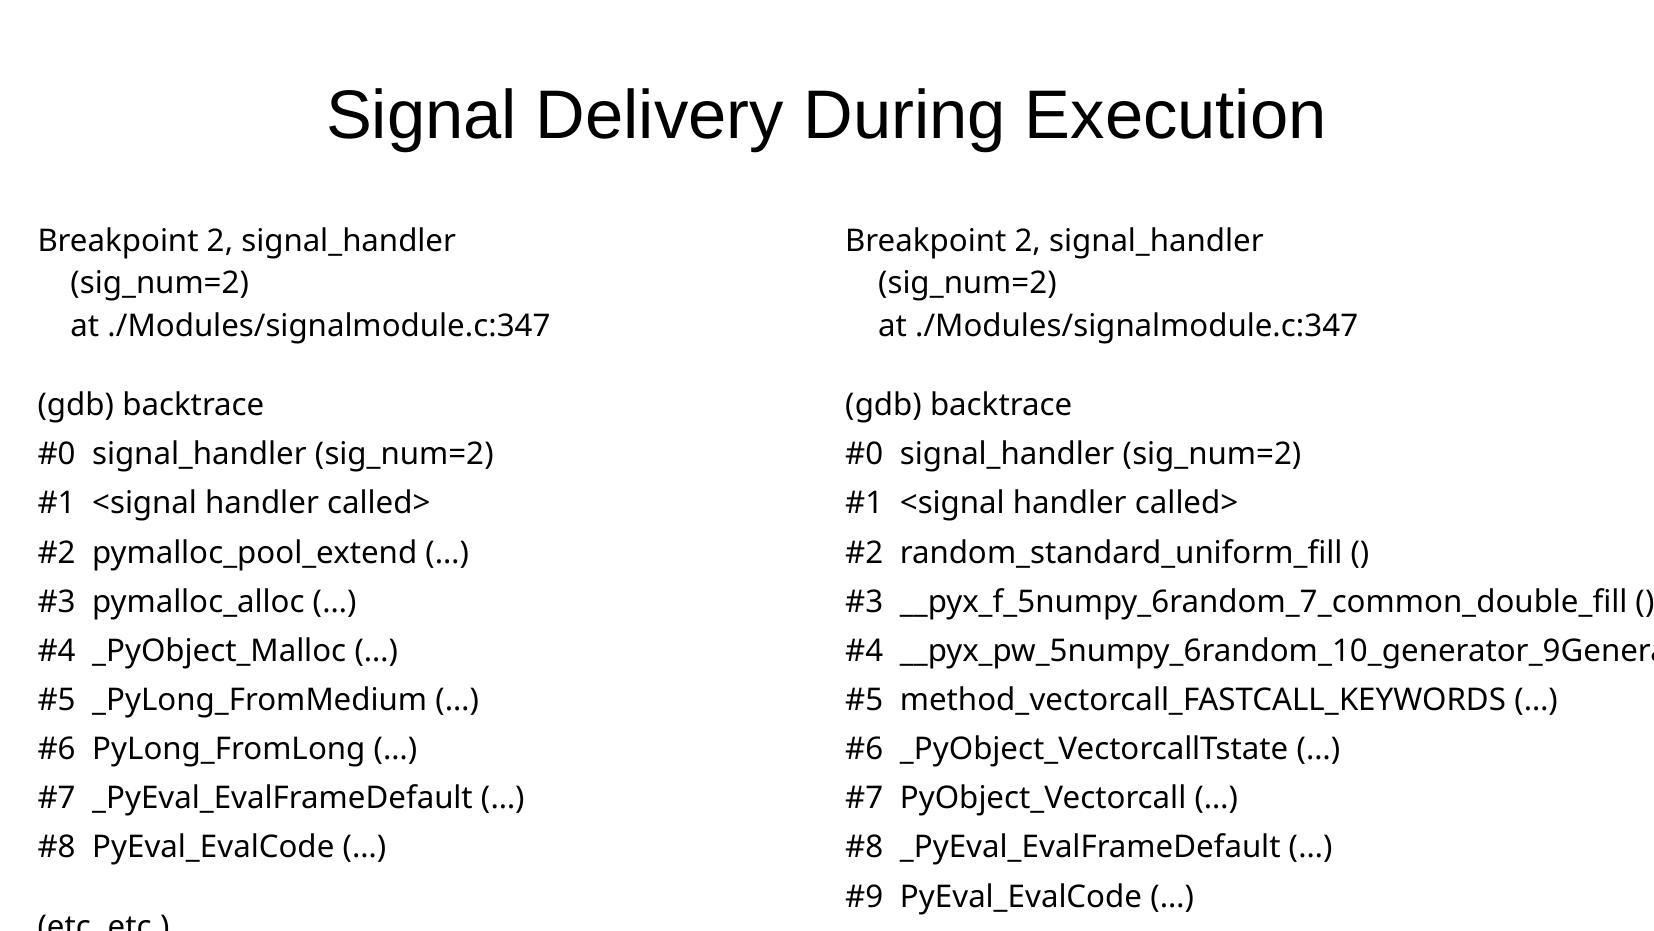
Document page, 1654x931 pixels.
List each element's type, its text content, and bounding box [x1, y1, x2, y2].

list Breakpoint 2, signal_handler (sig_num=2) at ./Modules/signalmodule.c:347 (gdb) backtrace #0 signal_handler (sig_num=2) #1 <signal handler called> #2 random_standard_uniform_fill () #3 __pyx_f_5numpy_6random_7_common_double_fill () #4 __pyx_pw_5numpy_6random_10_generator_9Generator_15random () #5 method_vectorcall_FASTCALL_KEYWORDS (…) #6 _PyObject_VectorcallTstate (…) #7 PyObject_Vectorcall (…) #8 _PyEval_EvalFrameDefault (…) #9 PyEval_EvalCode (…) [845, 217, 1654, 931]
title Signal Delivery During Execution [82, 37, 1571, 193]
list Breakpoint 2, signal_handler (sig_num=2) at ./Modules/signalmodule.c:347 (gdb) backtrace #0 signal_handler (sig_num=2) #1 <signal handler called> #2 pymalloc_pool_extend (…) #3 pymalloc_alloc (…) #4 _PyObject_Malloc (…) #5 _PyLong_FromMedium (…) #6 PyLong_FromLong (…) #7 _PyEval_EvalFrameDefault (…) #8 PyEval_EvalCode (…) (etc. etc.) [37, 217, 845, 931]
